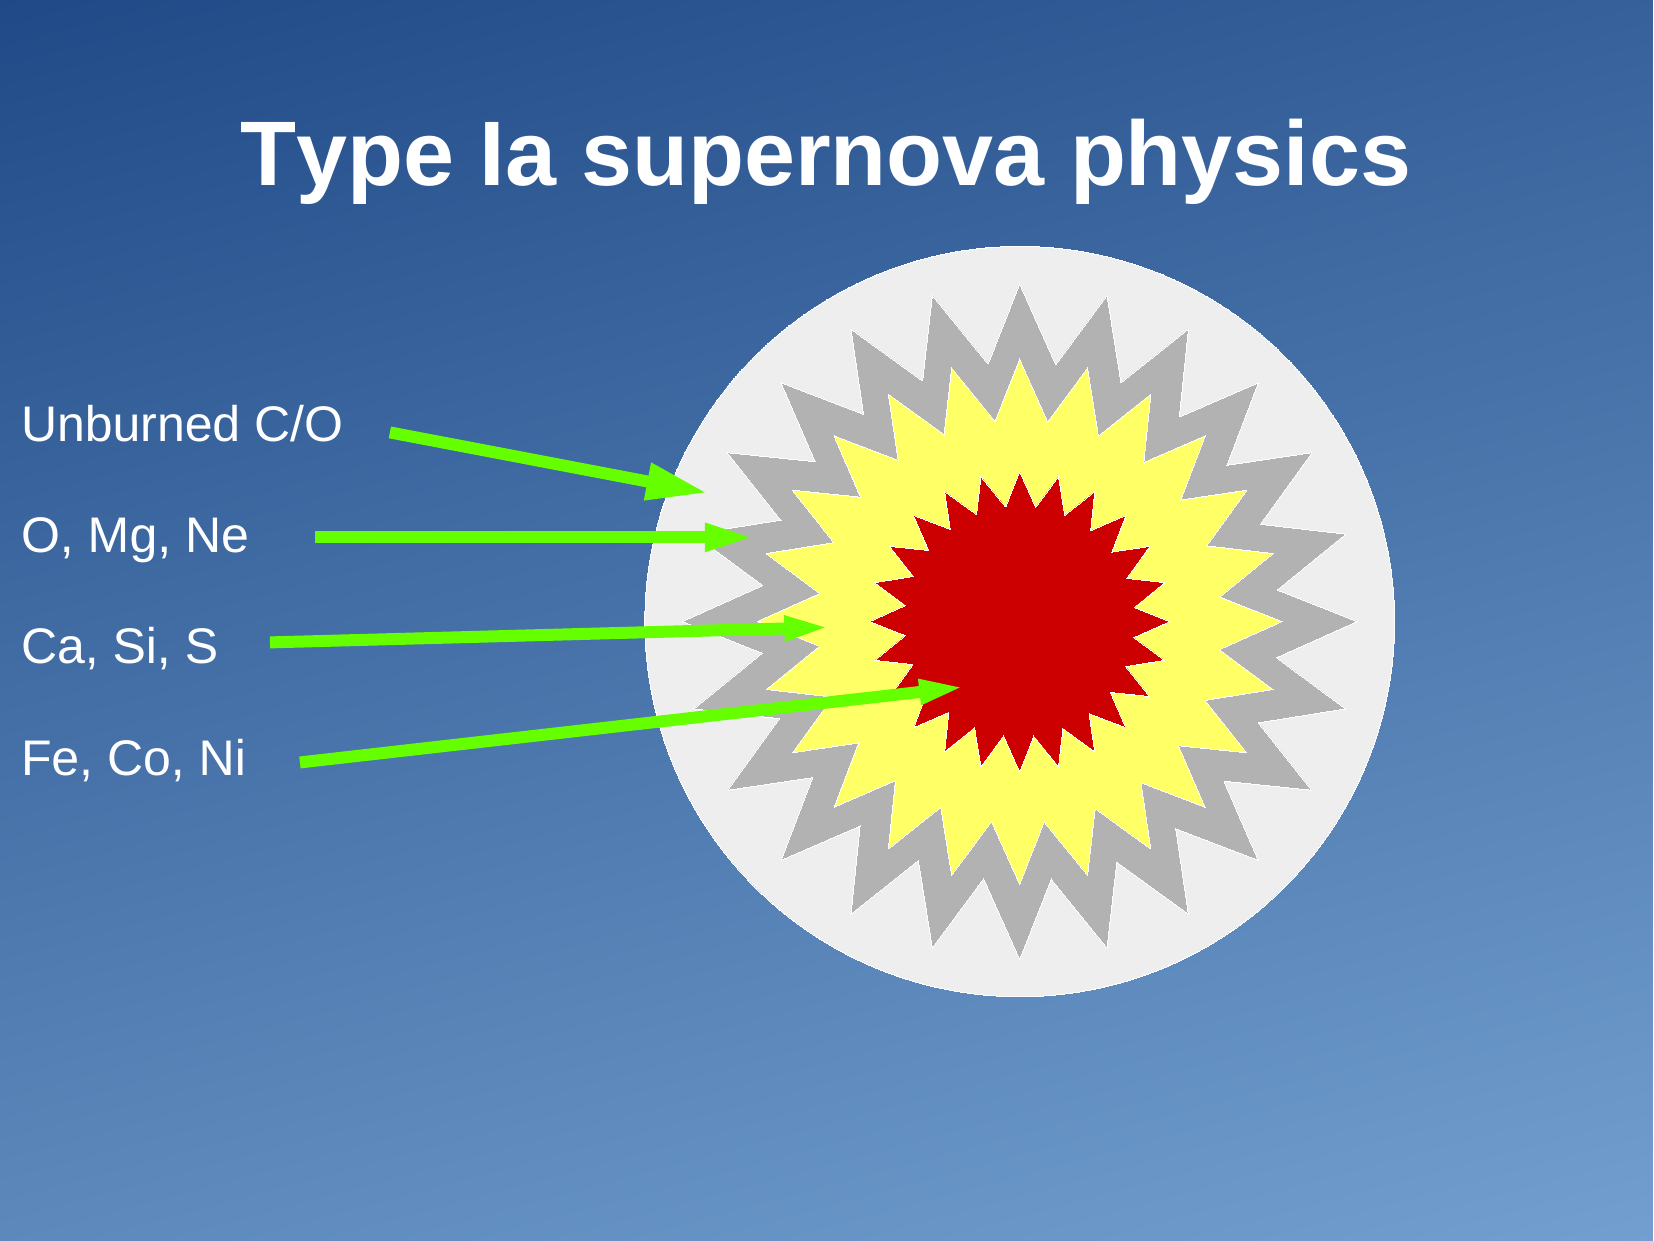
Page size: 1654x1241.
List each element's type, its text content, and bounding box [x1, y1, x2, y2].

title Type Ia supernova physics [82, 49, 1571, 257]
text_box [696, 257, 1395, 997]
text_box Unburned C/O O, Mg, Ne Ca, Si, S Fe, Co, Ni [21, 395, 696, 913]
